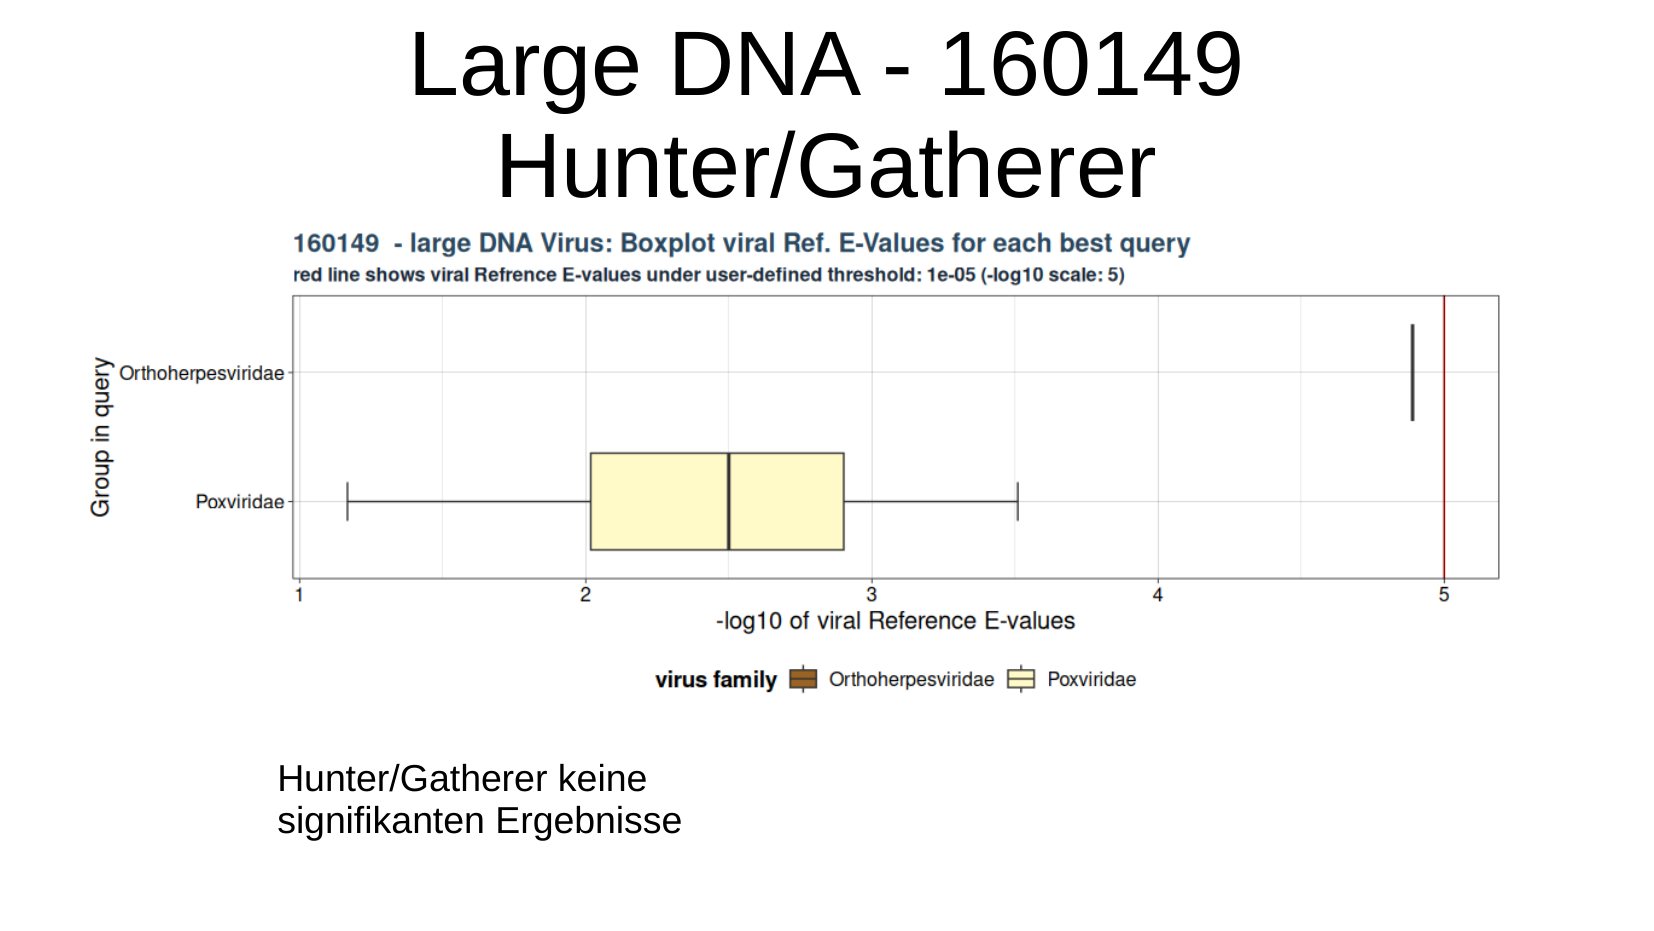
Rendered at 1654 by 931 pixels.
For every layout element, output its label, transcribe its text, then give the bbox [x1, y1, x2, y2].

picture [82, 224, 1508, 714]
text_box Hunter/Gatherer keine signifikanten Ergebnisse [262, 750, 826, 901]
title Large DNA - 160149 Hunter/Gatherer [82, 12, 1571, 218]
